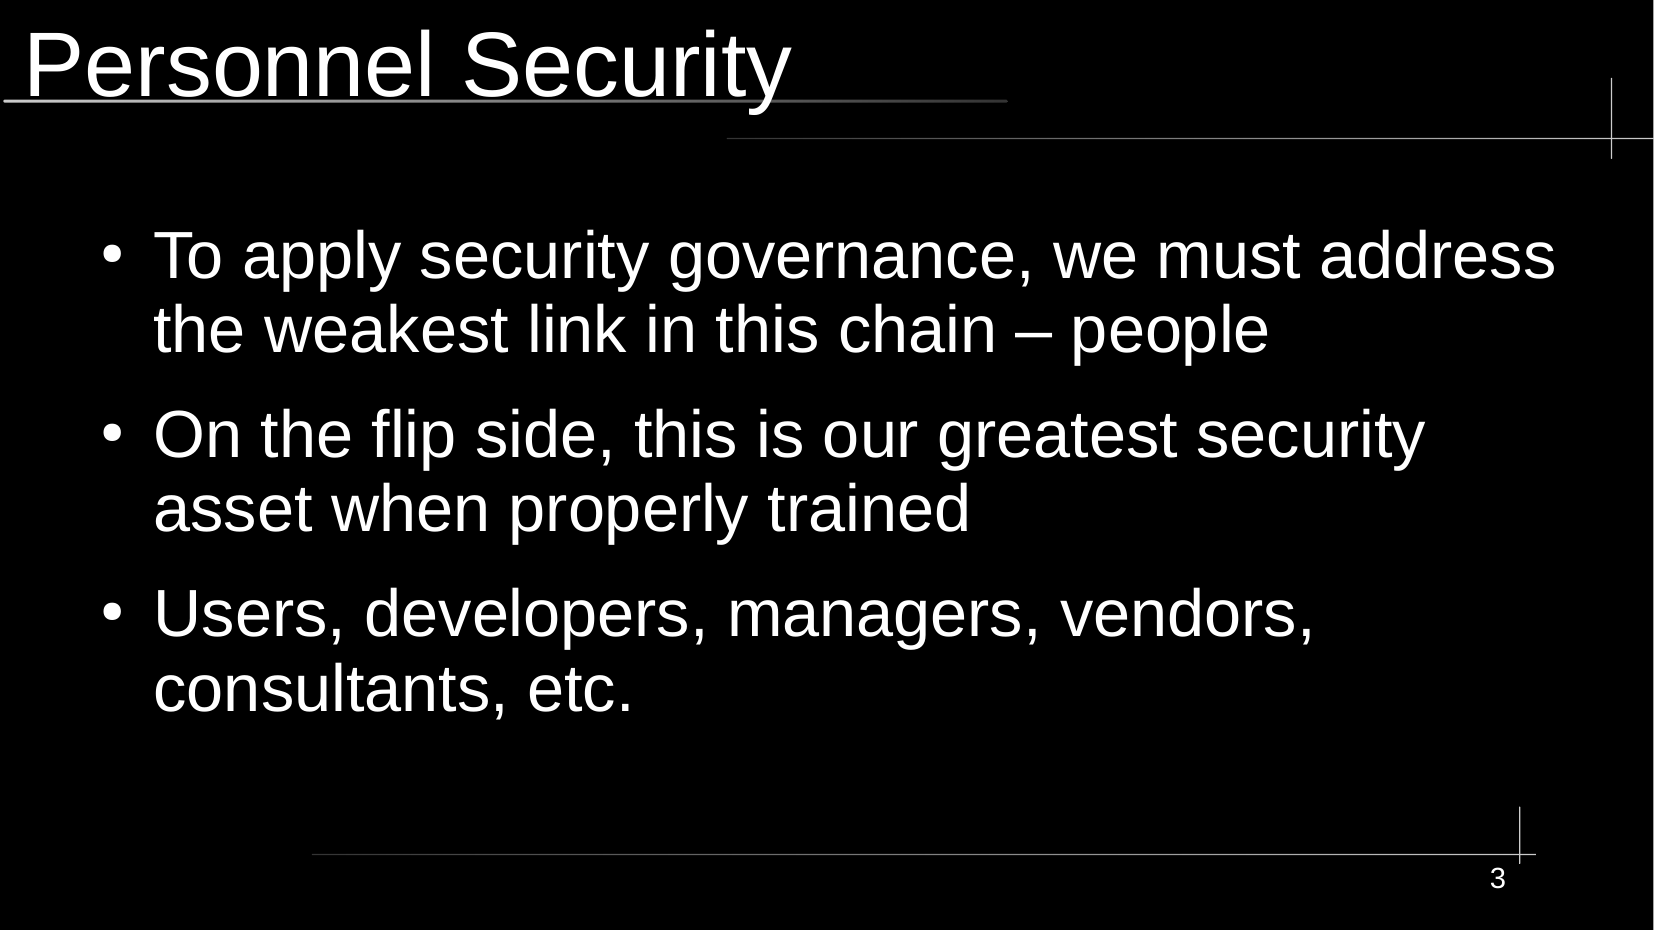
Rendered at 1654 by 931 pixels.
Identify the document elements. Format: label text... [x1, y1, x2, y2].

title Personnel Security [23, 11, 1589, 119]
list To apply security governance, we must address the weakest link in this chain – people On the flip side, this is our greatest security asset when properly trained Users, developers, managers, vendors, consultants, etc. [82, 217, 1571, 758]
